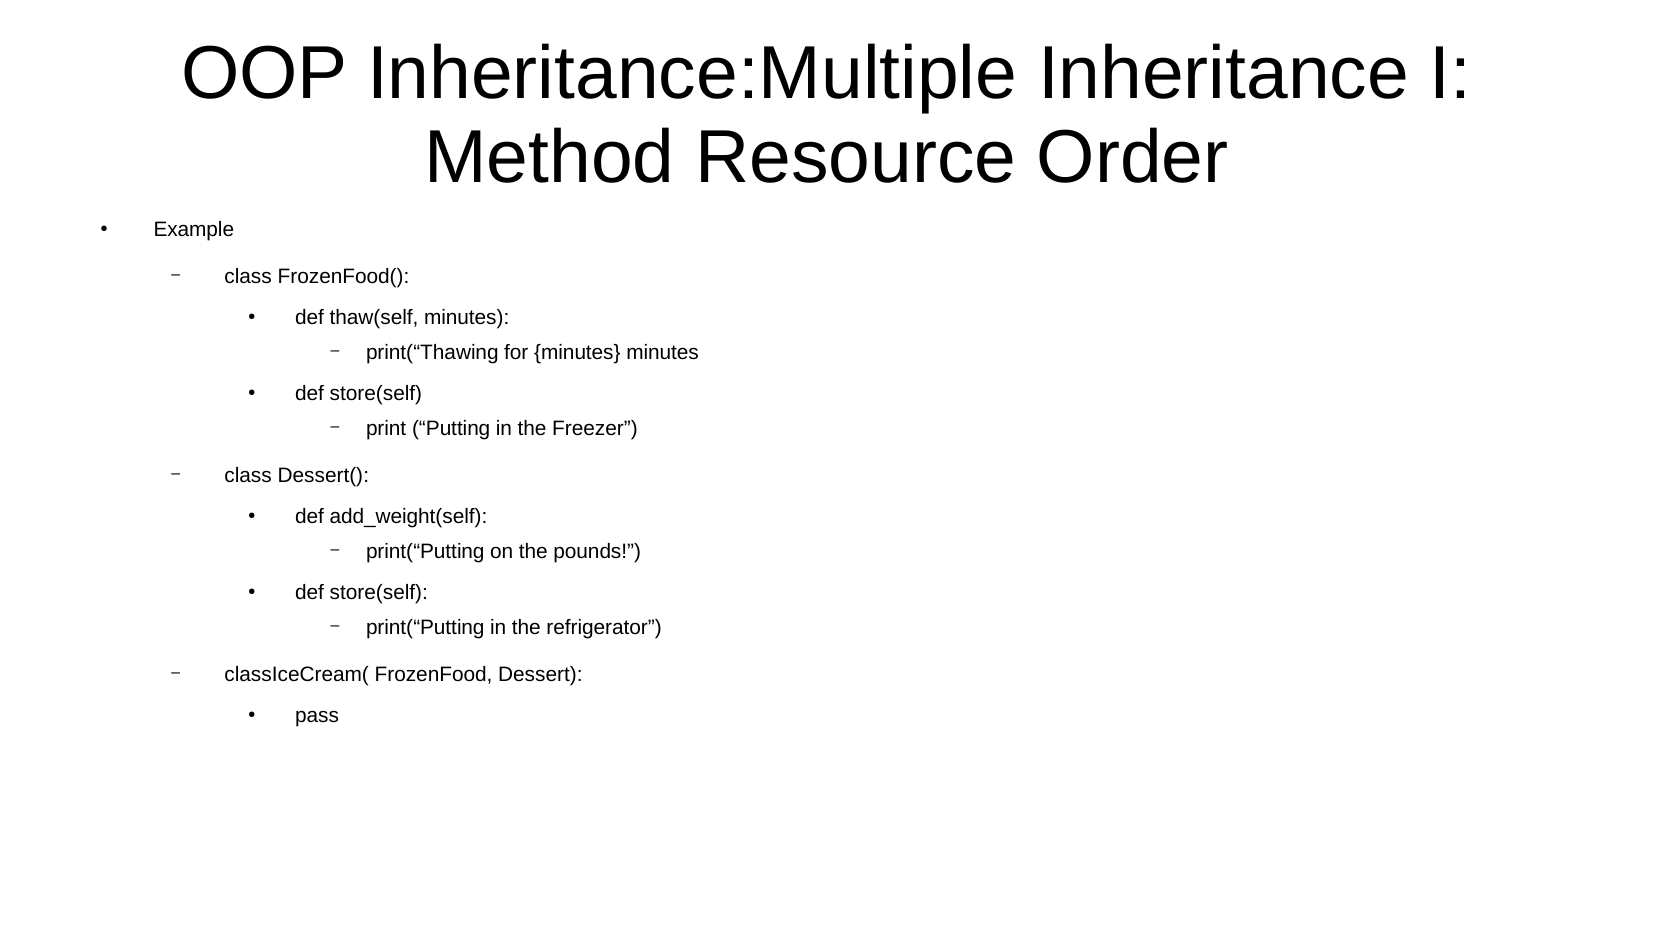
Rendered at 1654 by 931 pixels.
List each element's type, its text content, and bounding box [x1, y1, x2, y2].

list Example class FrozenFood(): def thaw(self, minutes): print(“Thawing for {minutes} minutes def store(self) print (“Putting in the Freezer”) class Dessert(): def add_weight(self): print(“Putting on the pounds!”) def store(self): print(“Putting in the refrigerator”) classIceCream( FrozenFood, Dessert): pass [82, 217, 1621, 916]
title OOP Inheritance:Multiple Inheritance I: Method Resource Order [82, 30, 1571, 199]
